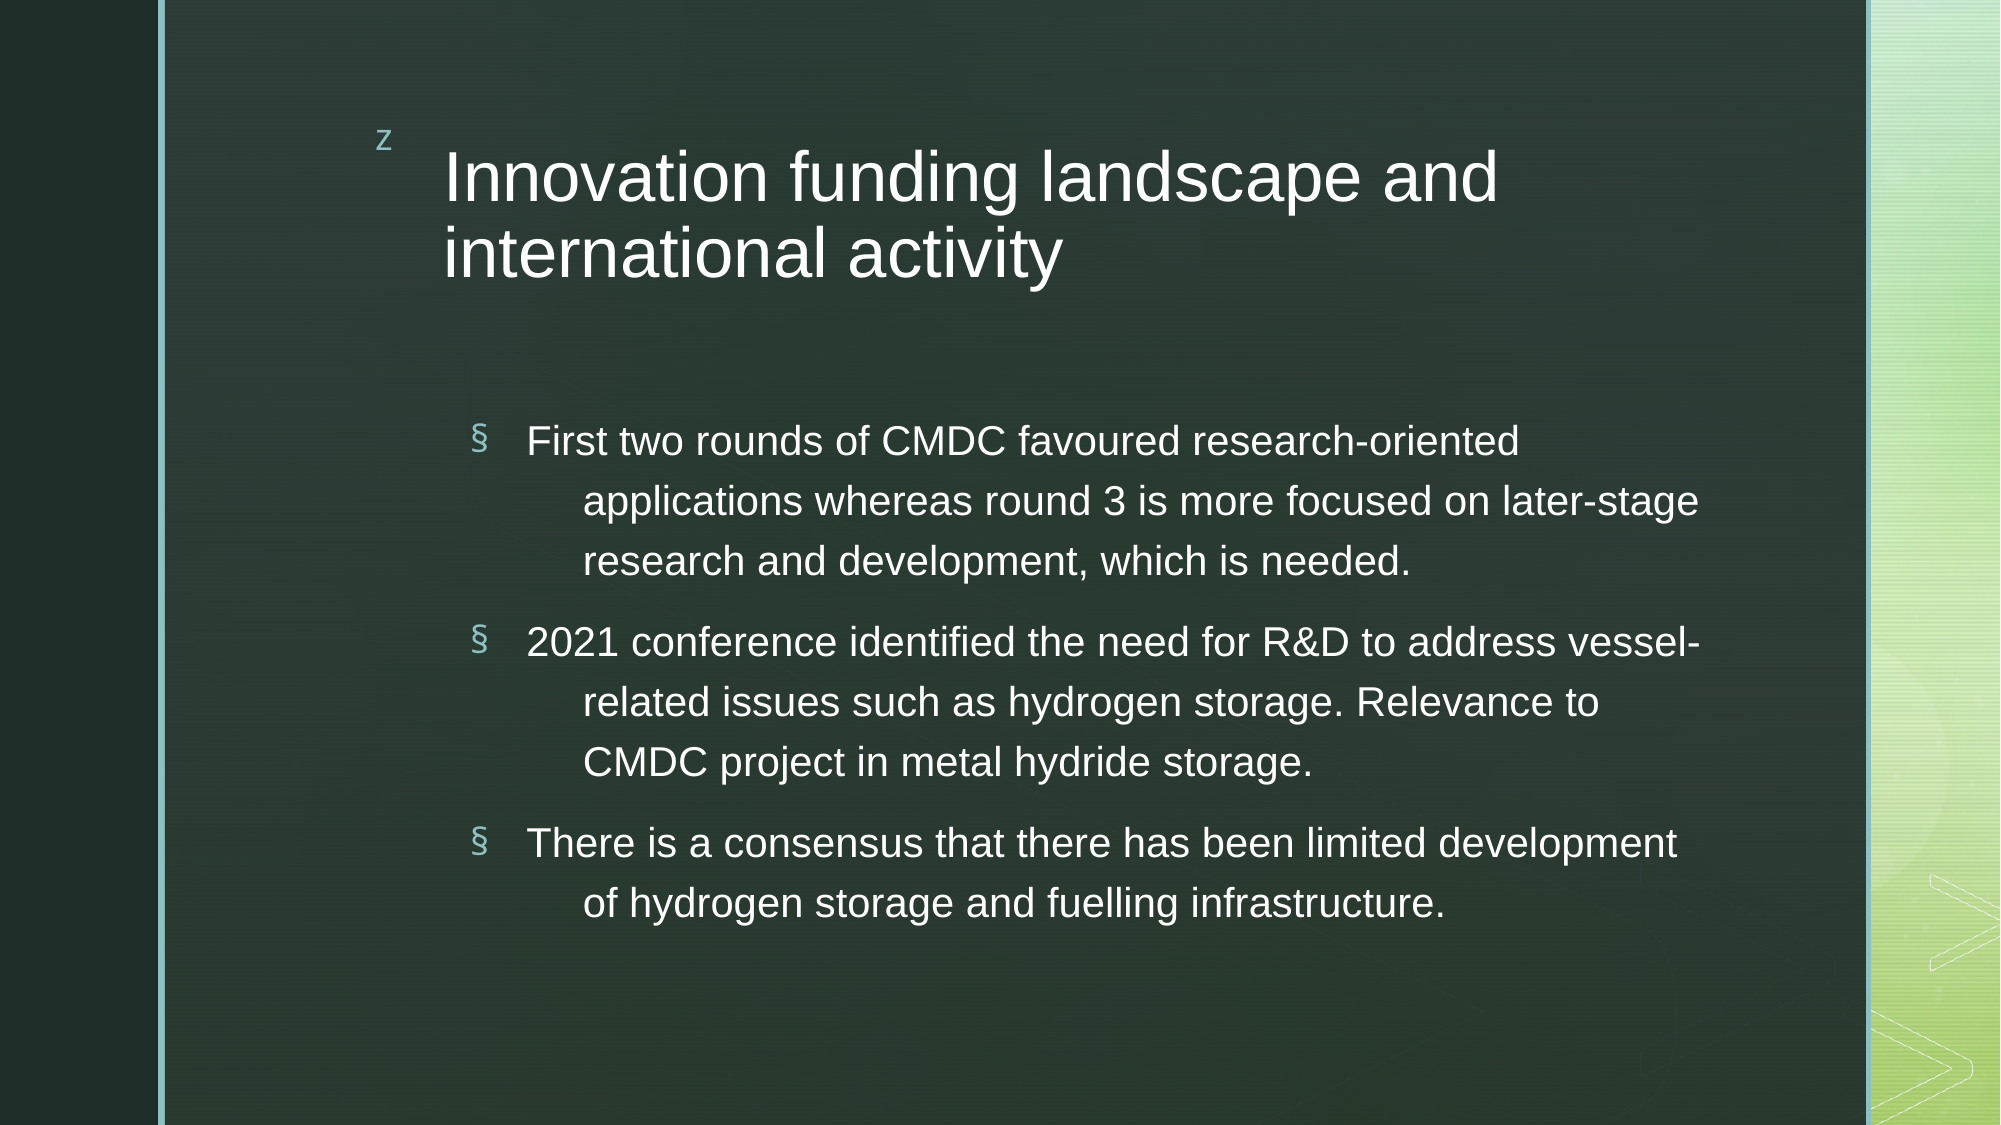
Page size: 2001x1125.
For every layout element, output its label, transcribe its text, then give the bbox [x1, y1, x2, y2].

title Innovation funding landscape and international activity [428, 132, 1734, 310]
list First two rounds of CMDC favoured research-oriented applications whereas round 3 is more focused on later-stage research and development, which is needed. 2021 conference identified the need for R&D to address vessel-related issues such as hydrogen storage. Relevance to CMDC project in metal hydride storage. There is a consensus that there has been limited development of hydrogen storage and fuelling infrastructure. [454, 336, 1734, 993]
